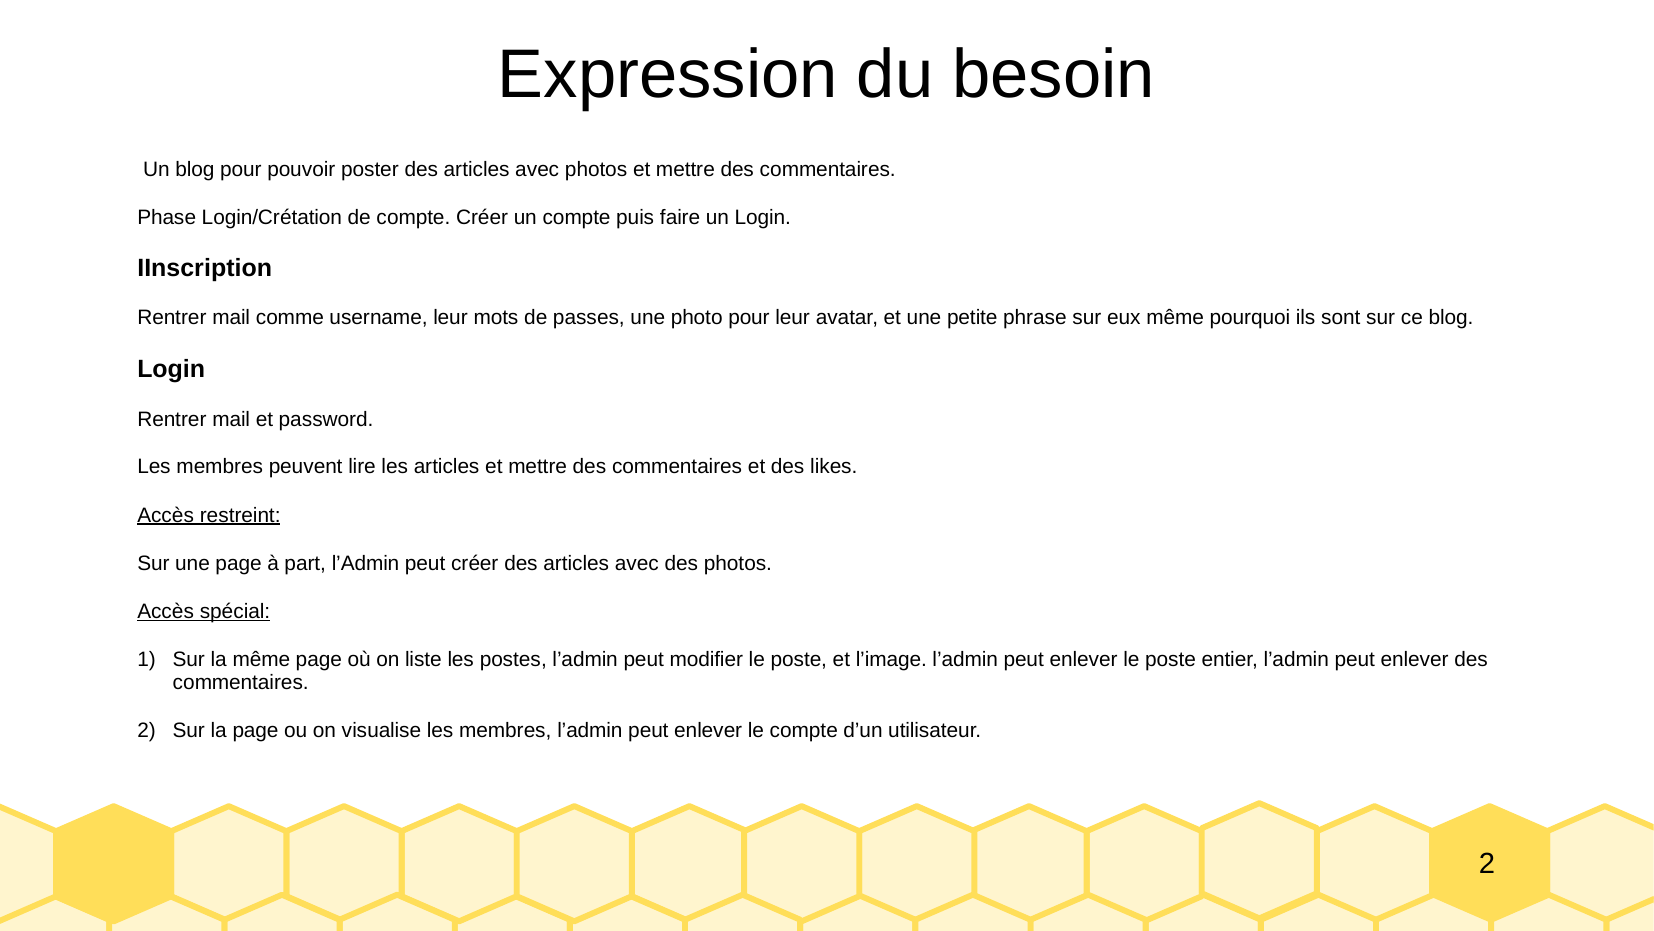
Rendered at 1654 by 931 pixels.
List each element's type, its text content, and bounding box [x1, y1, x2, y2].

text_box Un blog pour pouvoir poster des articles avec photos et mettre des commentaires. Phase Login/Crétation de compte. Créer un compte puis faire un Login. IInscription Rentrer mail comme username, leur mots de passes, une photo pour leur avatar, et une petite phrase sur eux même pourquoi ils sont sur ce blog. Login Rentrer mail et password. Les membres peuvent lire les articles et mettre des commentaires et des likes. Accès restreint: Sur une page à part, l’Admin peut créer des articles avec des photos. Accès spécial: Sur la même page où on liste les postes, l’admin peut modifier le poste, et l’image. l’admin peut enlever le poste entier, l’admin peut enlever des commentaires. Sur la page ou on visualise les membres, l’admin peut enlever le compte d’un utilisateur. [122, 150, 1538, 807]
title Expression du besoin [88, 0, 1565, 148]
